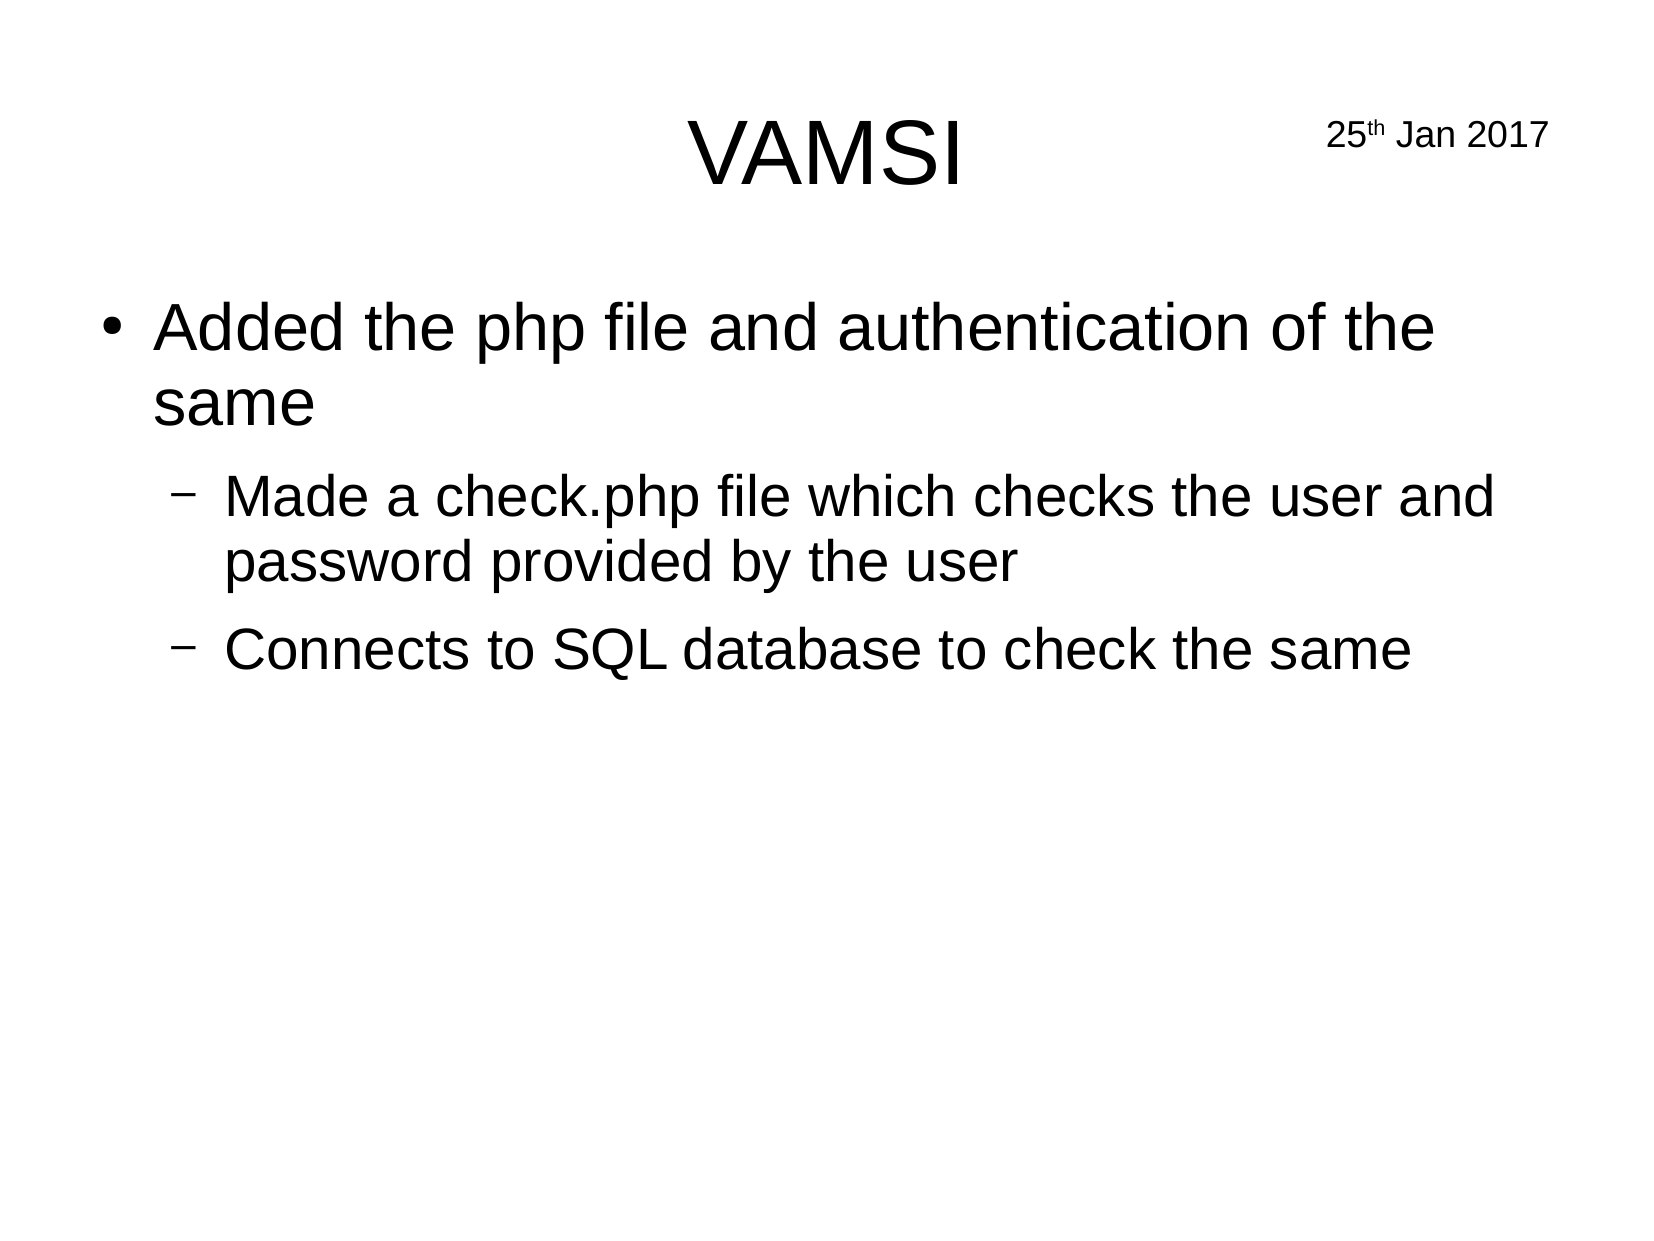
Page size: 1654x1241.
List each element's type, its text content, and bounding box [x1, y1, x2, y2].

title VAMSI [82, 49, 1571, 257]
list Added the php file and authentication of the same Made a check.php file which checks the user and password provided by the user Connects to SQL database to check the same [82, 290, 1571, 1010]
text_box 25th Jan 2017 [1311, 106, 1619, 165]
